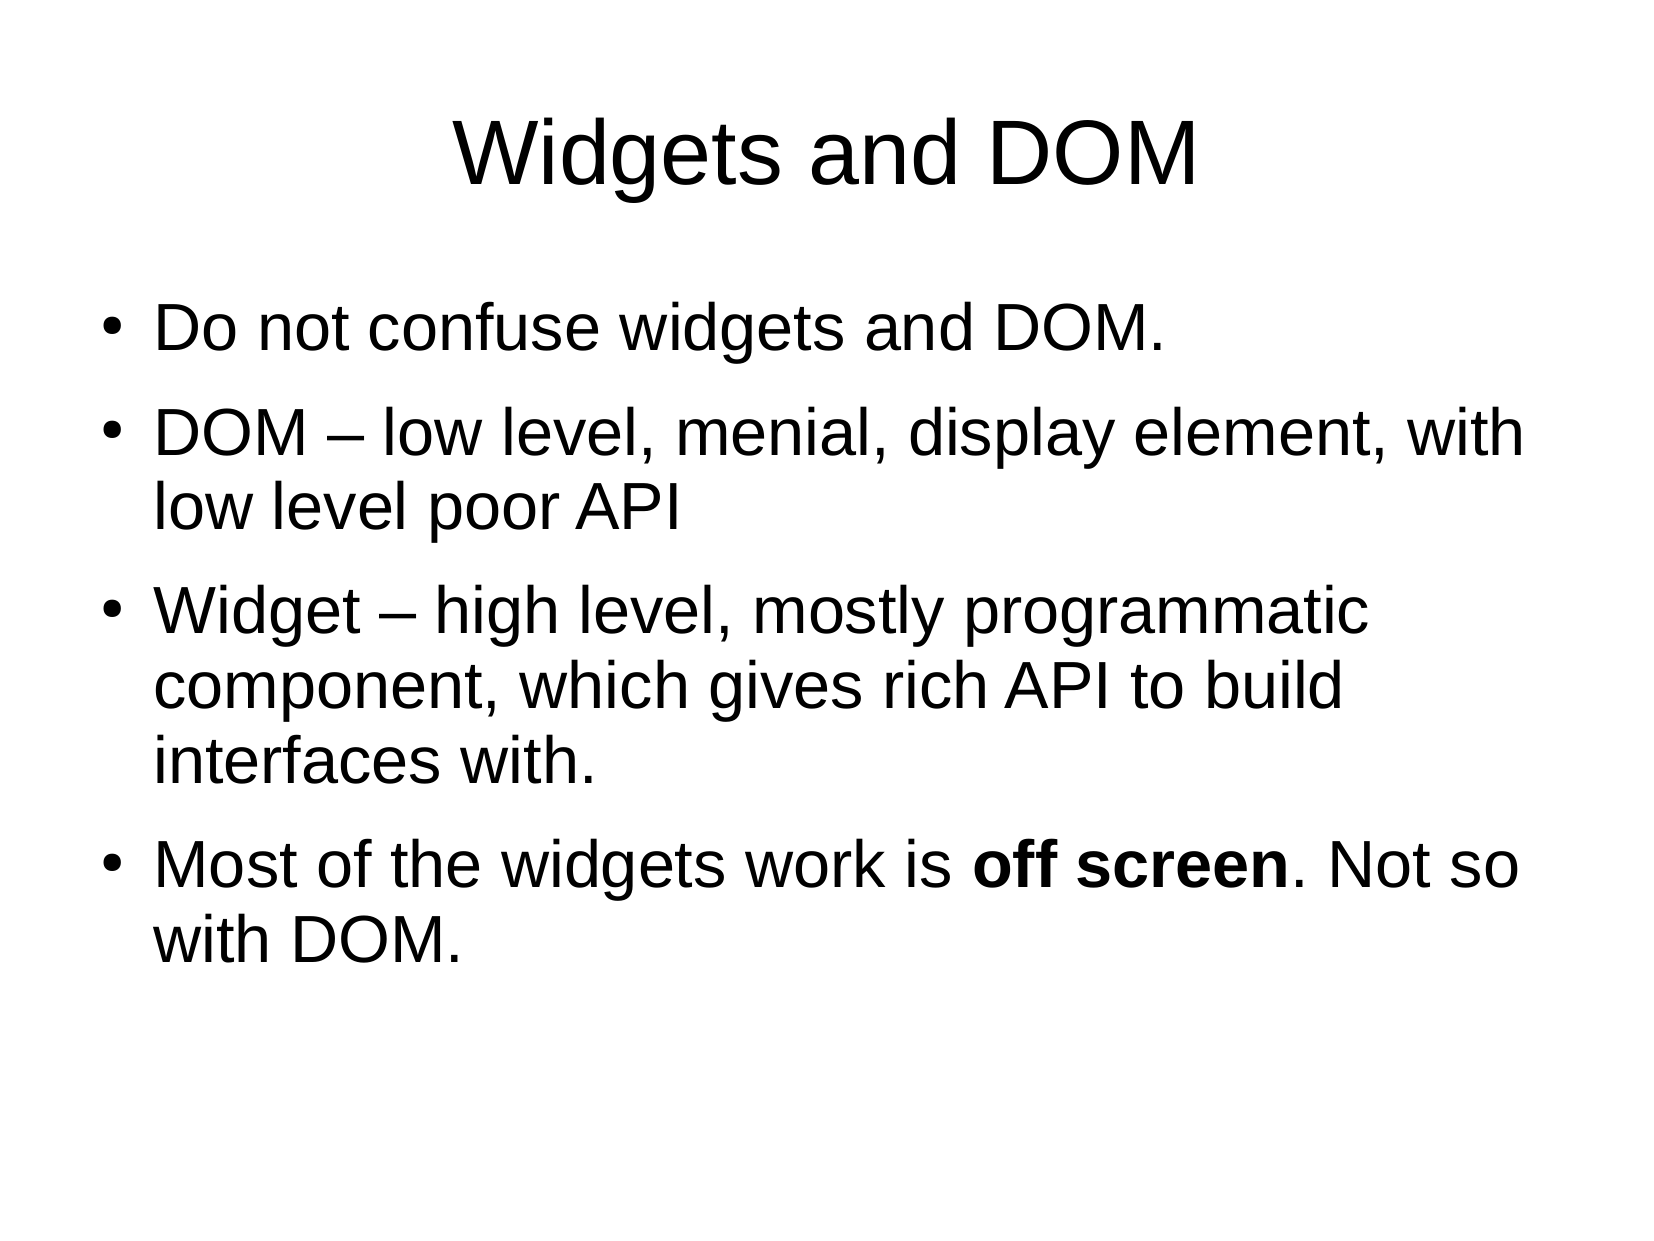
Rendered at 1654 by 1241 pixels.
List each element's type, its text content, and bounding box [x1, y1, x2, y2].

list Do not confuse widgets and DOM. DOM – low level, menial, display element, with low level poor API Widget – high level, mostly programmatic component, which gives rich API to build interfaces with. Most of the widgets work is off screen. Not so with DOM. [82, 290, 1538, 1010]
title Widgets and DOM [82, 49, 1571, 257]
